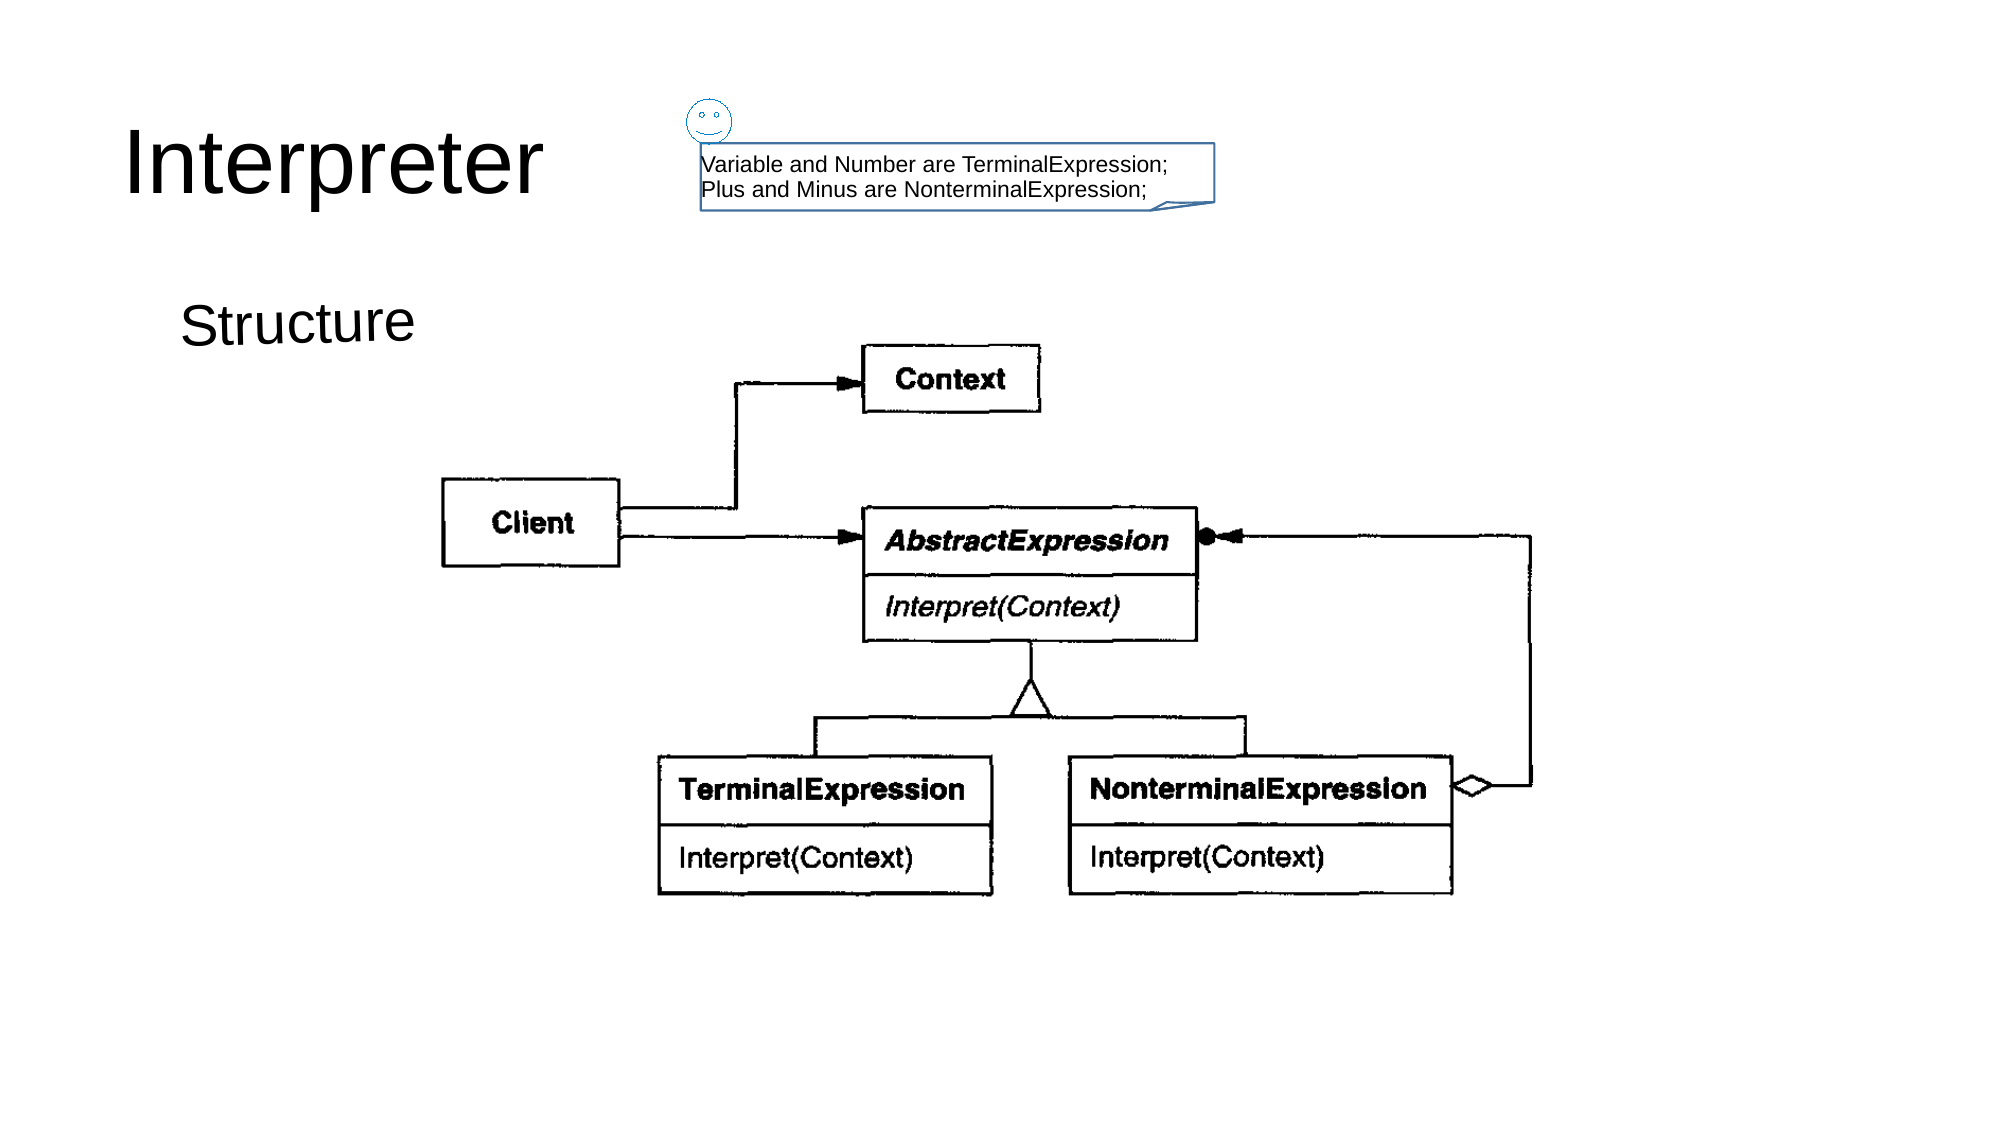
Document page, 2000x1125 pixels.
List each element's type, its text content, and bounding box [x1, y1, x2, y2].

picture [417, 329, 1585, 923]
text_box Variable and Number are TerminalExpression; Plus and Minus are NonterminalExpression; [700, 143, 1215, 211]
title Structure [178, 275, 451, 376]
title Interpreter [122, 105, 556, 228]
